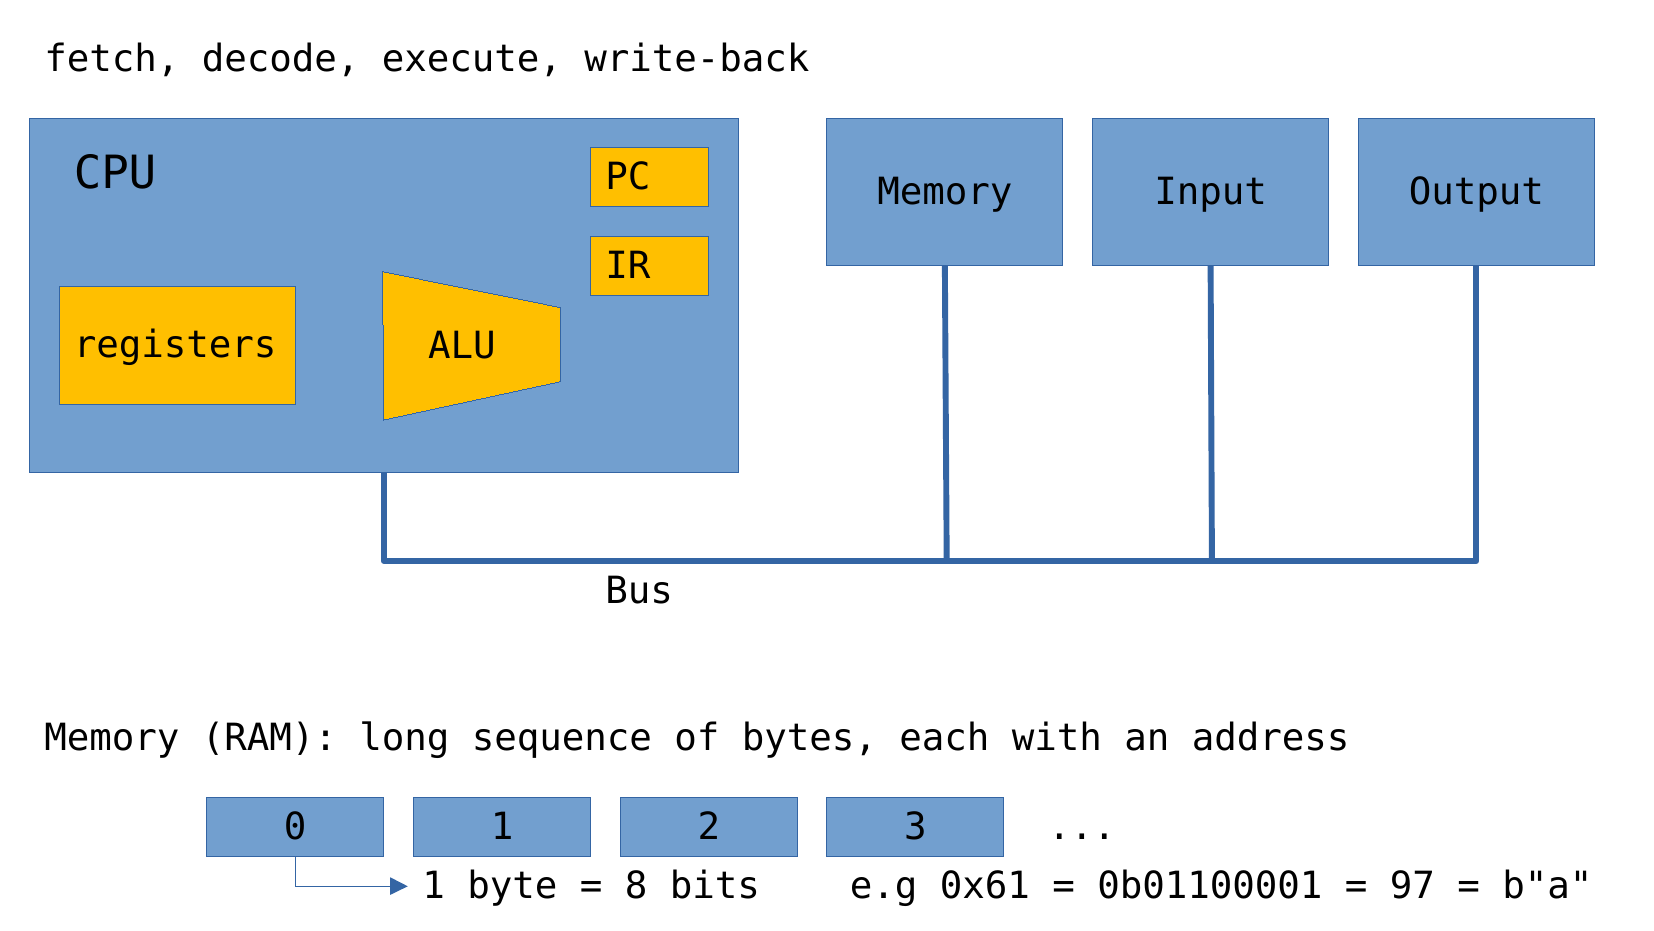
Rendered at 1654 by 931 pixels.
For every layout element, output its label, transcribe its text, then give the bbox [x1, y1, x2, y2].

text_box IR [590, 236, 709, 295]
text_box Memory [826, 118, 1063, 266]
text_box ... [1033, 797, 1211, 856]
text_box CPU [59, 138, 237, 207]
text_box 1 byte = 8 bits e.g 0x61 = 0b01100001 = 97 = b"a" [407, 856, 1654, 931]
text_box 2 [620, 797, 798, 856]
text_box fetch, decode, execute, write-back [29, 29, 857, 88]
text_box 0 [206, 797, 384, 857]
text_box ALU [413, 316, 532, 375]
text_box Bus [590, 561, 709, 621]
text_box Input [1092, 118, 1329, 266]
text_box 1 [413, 797, 591, 856]
text_box [29, 118, 739, 473]
text_box PC [590, 147, 680, 207]
text_box Memory (RAM): long sequence of bytes, each with an address [29, 708, 1477, 768]
text_box 3 [826, 797, 1004, 856]
text_box registers [59, 315, 296, 375]
text_box Output [1358, 118, 1595, 266]
